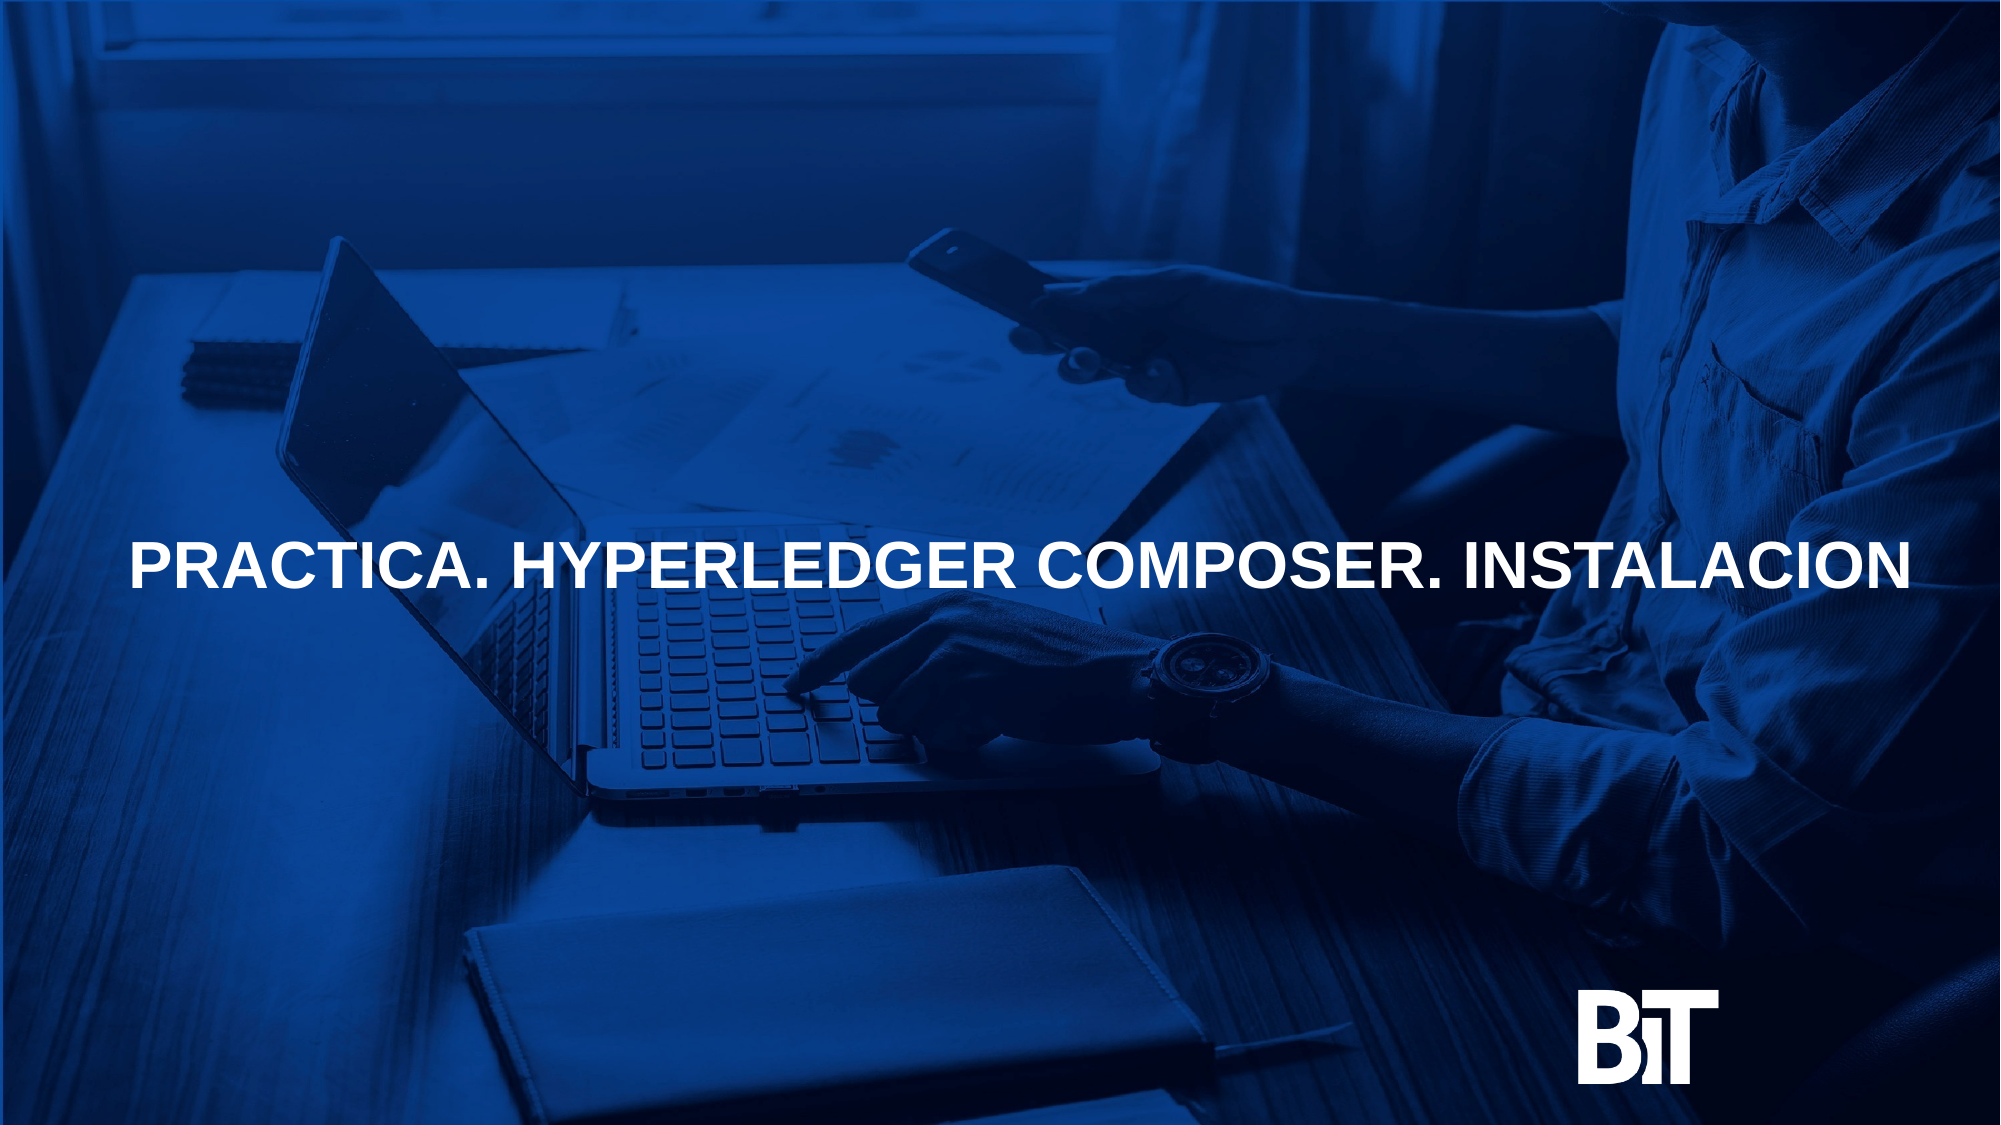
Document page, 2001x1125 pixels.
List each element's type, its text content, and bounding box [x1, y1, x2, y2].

text_box PRACTICA. HYPERLEDGER COMPOSER. INSTALACION [113, 514, 1930, 610]
picture [0, 0, 2000, 1125]
